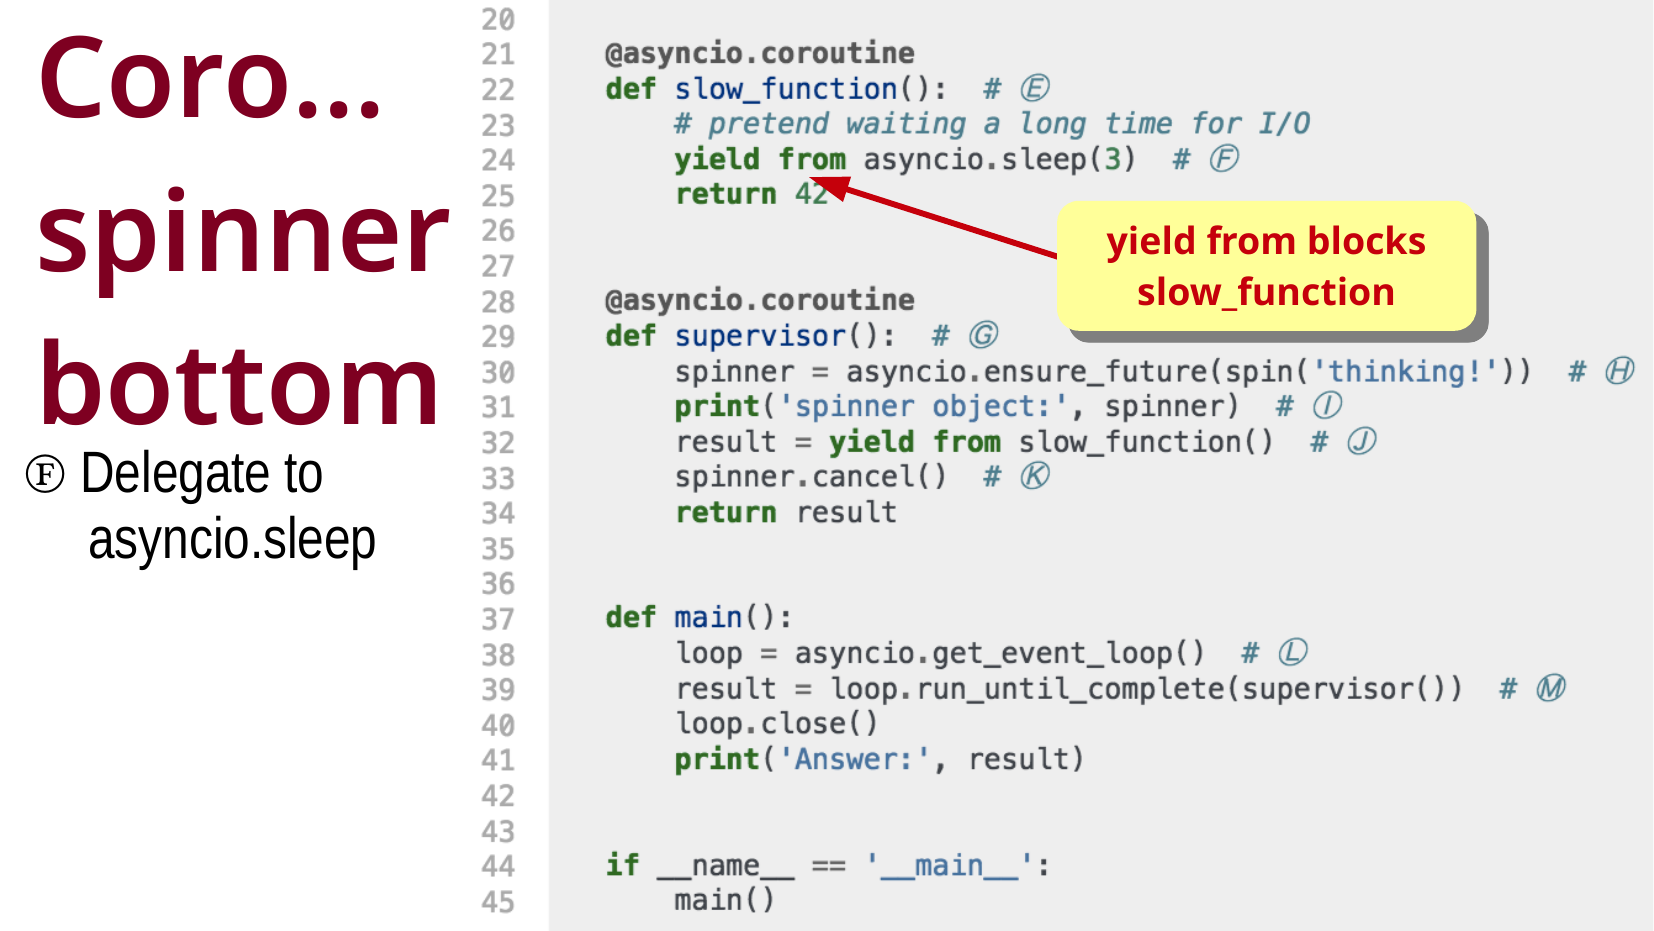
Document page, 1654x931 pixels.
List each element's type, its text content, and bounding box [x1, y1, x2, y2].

picture [458, 0, 1654, 931]
list Ⓕ Delegate to asyncio.sleep [23, 437, 497, 899]
text_box yield from blocks slow_function [1057, 200, 1477, 331]
title Coro... spinner: bottom [35, 59, 458, 396]
